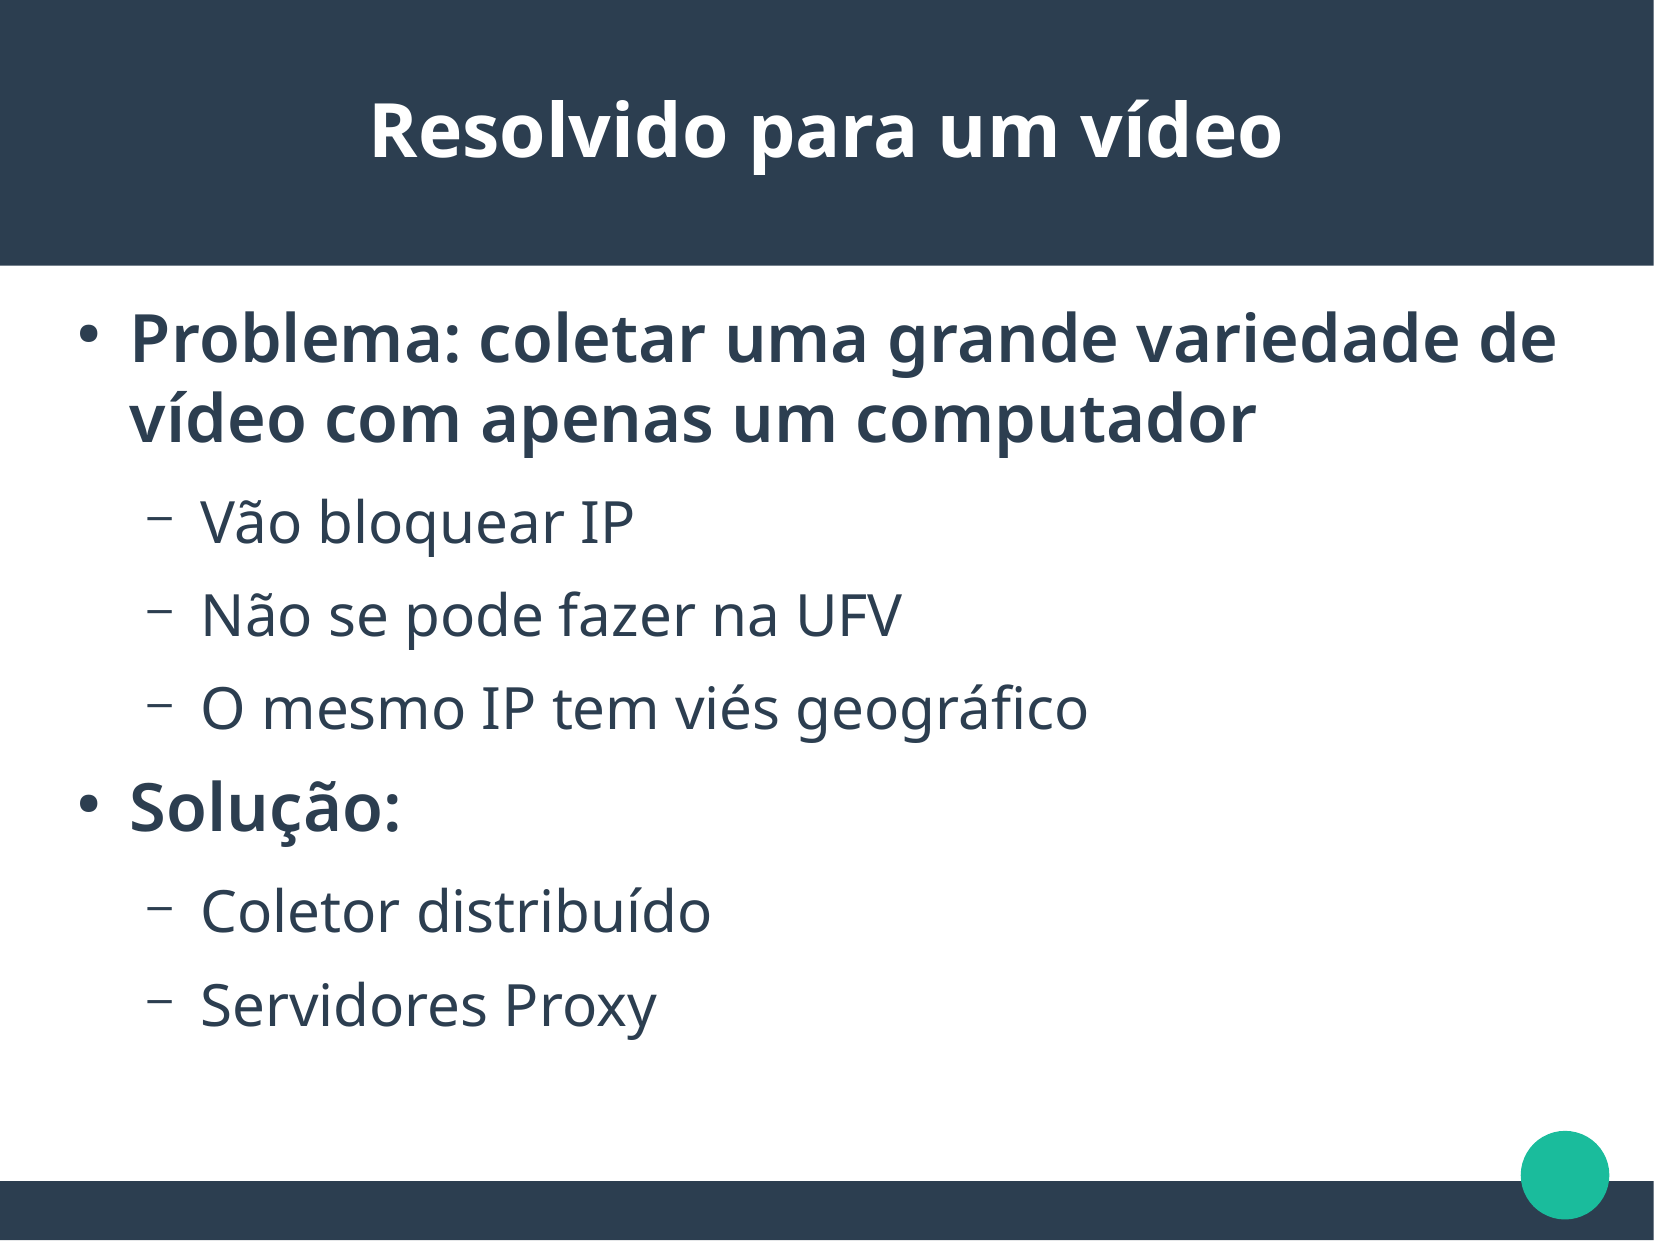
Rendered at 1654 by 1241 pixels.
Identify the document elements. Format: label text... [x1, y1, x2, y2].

list Problema: coletar uma grande variedade de vídeo com apenas um computador Vão bloquear IP Não se pode fazer na UFV O mesmo IP tem viés geográfico Solução: Coletor distribuído Servidores Proxy [59, 295, 1595, 1122]
title Resolvido para um vídeo [59, 82, 1595, 189]
